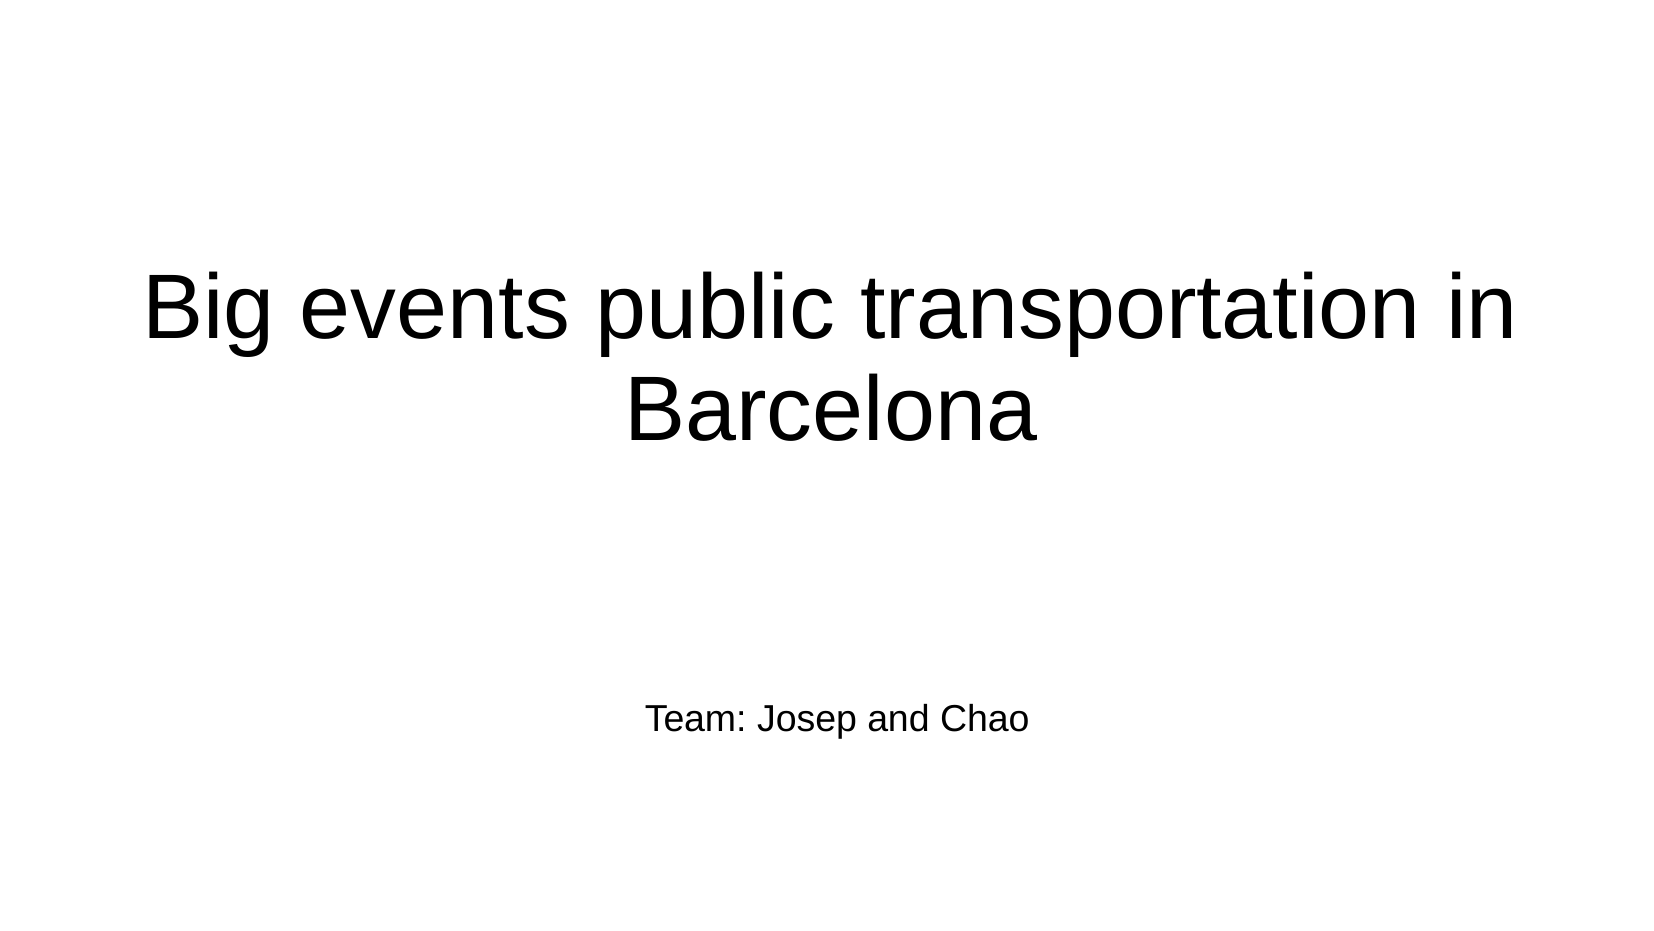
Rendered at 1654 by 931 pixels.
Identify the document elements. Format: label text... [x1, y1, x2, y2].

text_box Team: Josep and Chao [630, 690, 1045, 747]
title Big events public transportation in Barcelona [86, 255, 1576, 461]
